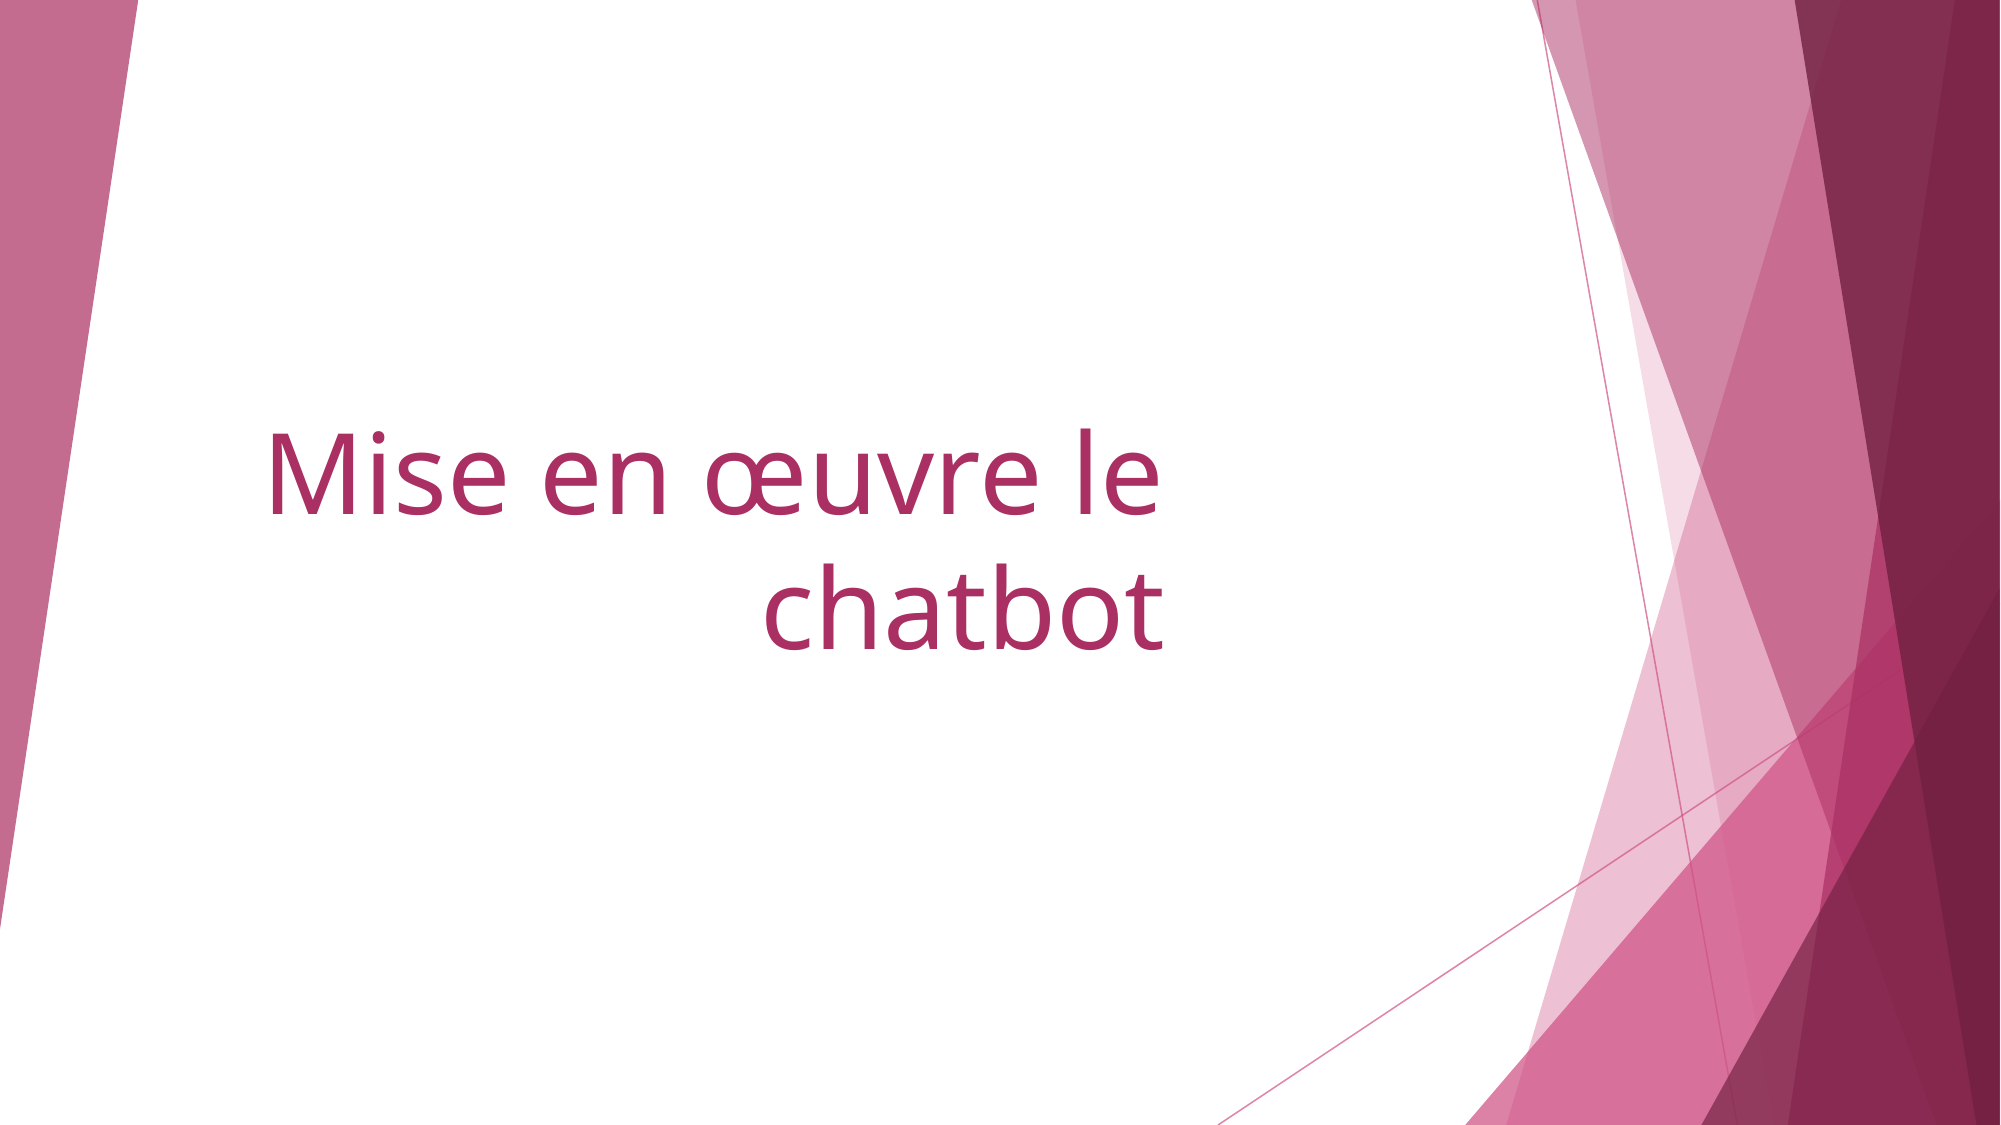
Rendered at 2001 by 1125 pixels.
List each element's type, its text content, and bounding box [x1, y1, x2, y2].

title Mise en œuvre le chatbot [247, 394, 1522, 665]
